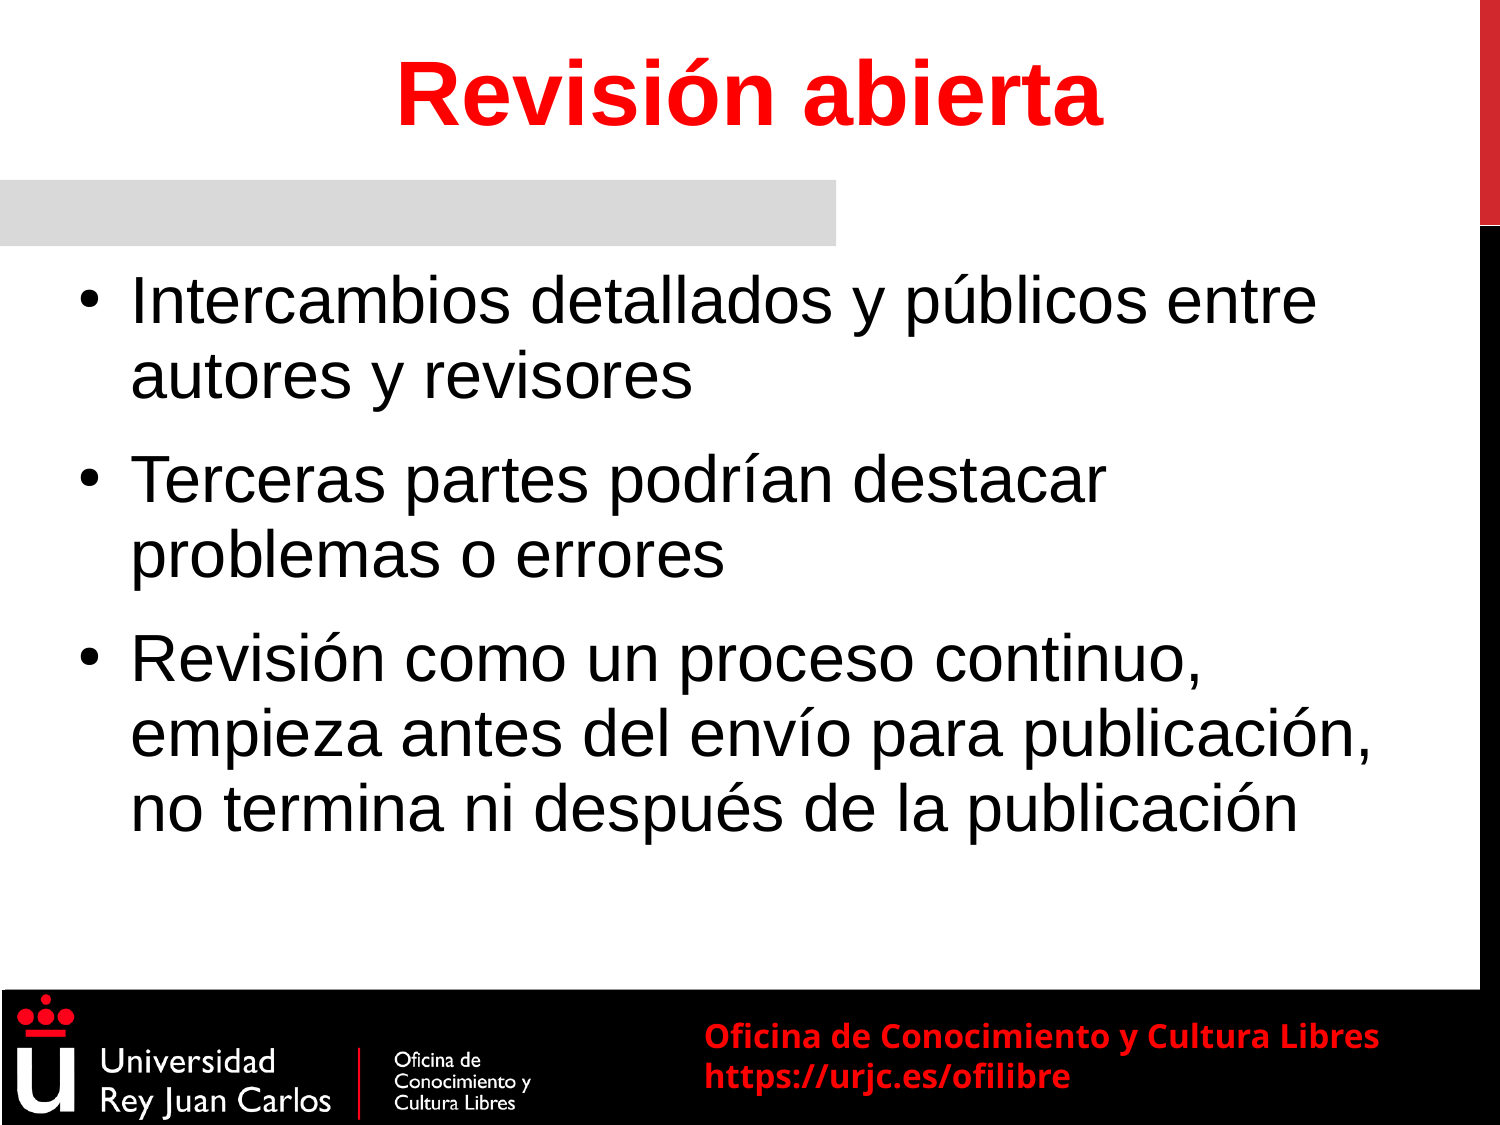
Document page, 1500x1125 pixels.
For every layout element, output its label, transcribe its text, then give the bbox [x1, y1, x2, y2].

title Revisión abierta [75, 15, 1425, 172]
picture [17, 994, 531, 1120]
list Intercambios detallados y públicos entre autores y revisores Terceras partes podrían destacar problemas o errores Revisión como un proceso continuo, empieza antes del envío para publicación, no termina ni después de la publicación [60, 263, 1426, 961]
